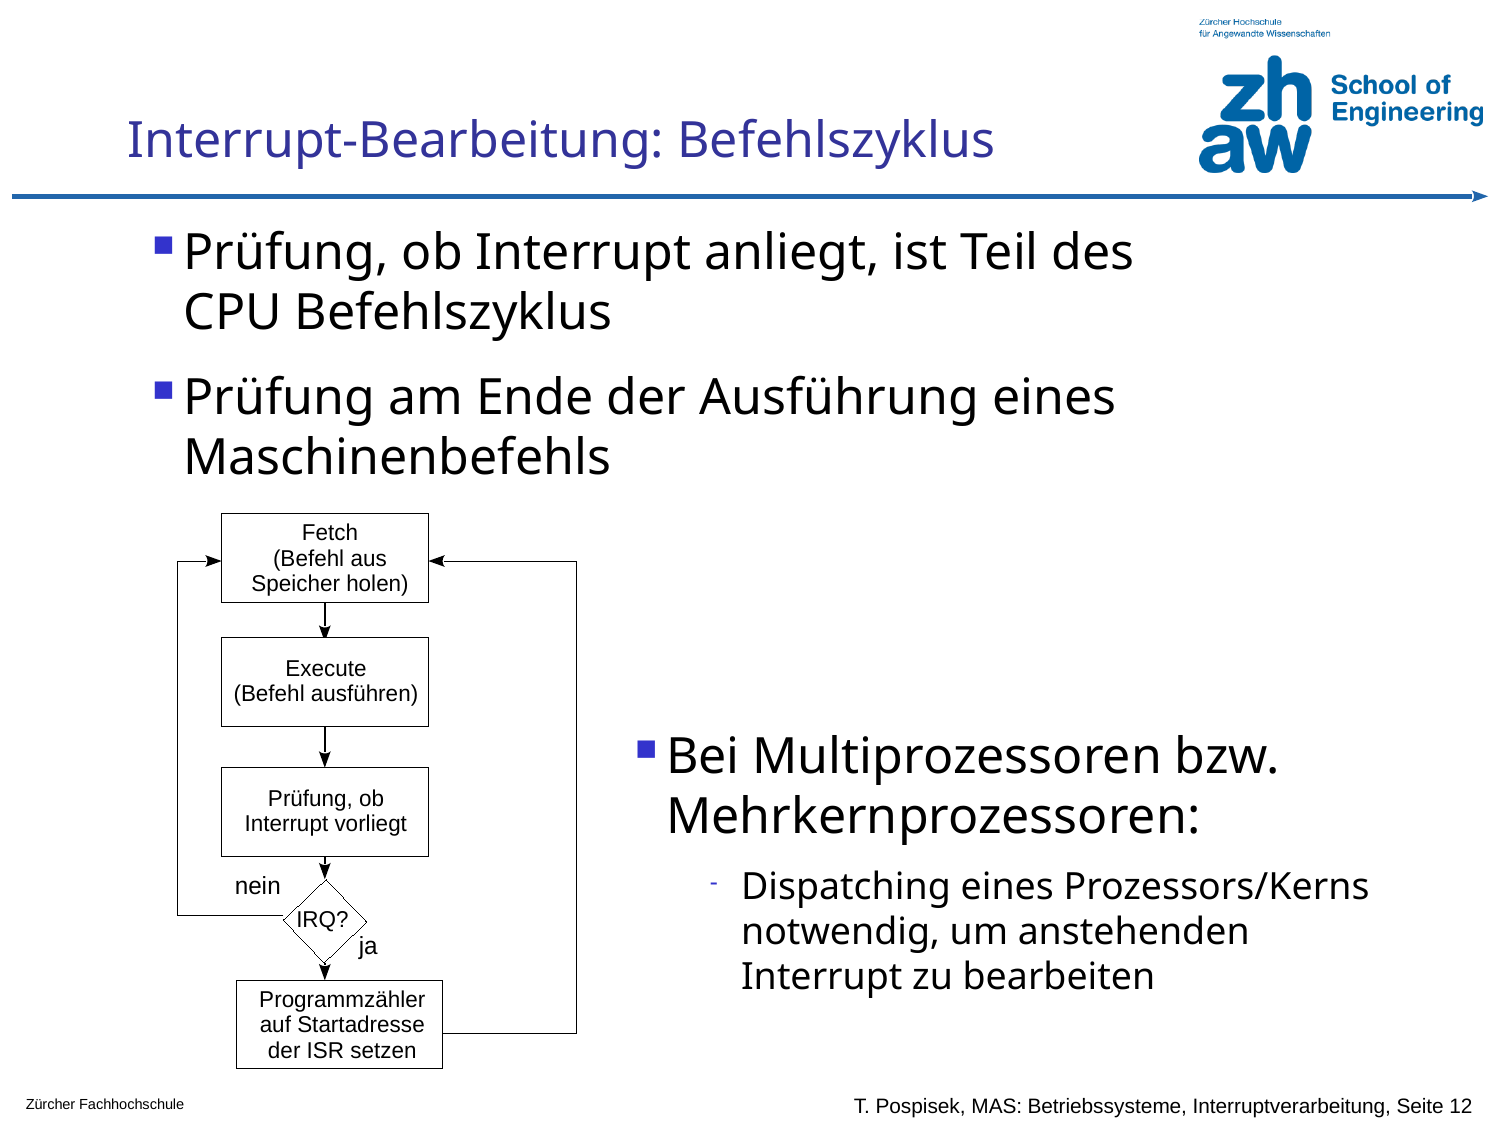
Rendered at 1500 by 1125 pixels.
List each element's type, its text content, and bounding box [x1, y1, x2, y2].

text_box Programmzähler auf Startadresse der ISR setzen [259, 986, 426, 1063]
title Interrupt-Bearbeitung: Befehlszyklus [112, 50, 1391, 175]
text_box [236, 980, 443, 1069]
text_box nein [234, 872, 281, 901]
picture [1199, 19, 1483, 173]
text_box Fetch (Befehl aus Speicher holen) [251, 519, 409, 597]
text_box IRQ? [296, 907, 349, 933]
text_box ja [358, 931, 384, 960]
text_box Execute (Befehl ausführen) [233, 655, 419, 707]
text_box [221, 513, 429, 603]
text_box Prüfung, ob Interrupt vorliegt [244, 785, 408, 837]
text_box Prüfung, ob Interrupt anliegt, ist Teil des CPU Befehlszyklus Prüfung am Ende der Ausführung eines Maschinenbefehls [137, 212, 1225, 493]
text_box Bei Multiprozessoren bzw. Mehrkernprozessoren: Dispatching eines Prozessors/Kerns notwendig, um anstehenden Interrupt zu bearbeiten [620, 716, 1412, 1005]
text_box [221, 637, 429, 727]
text_box [283, 879, 367, 963]
text_box [221, 767, 429, 857]
